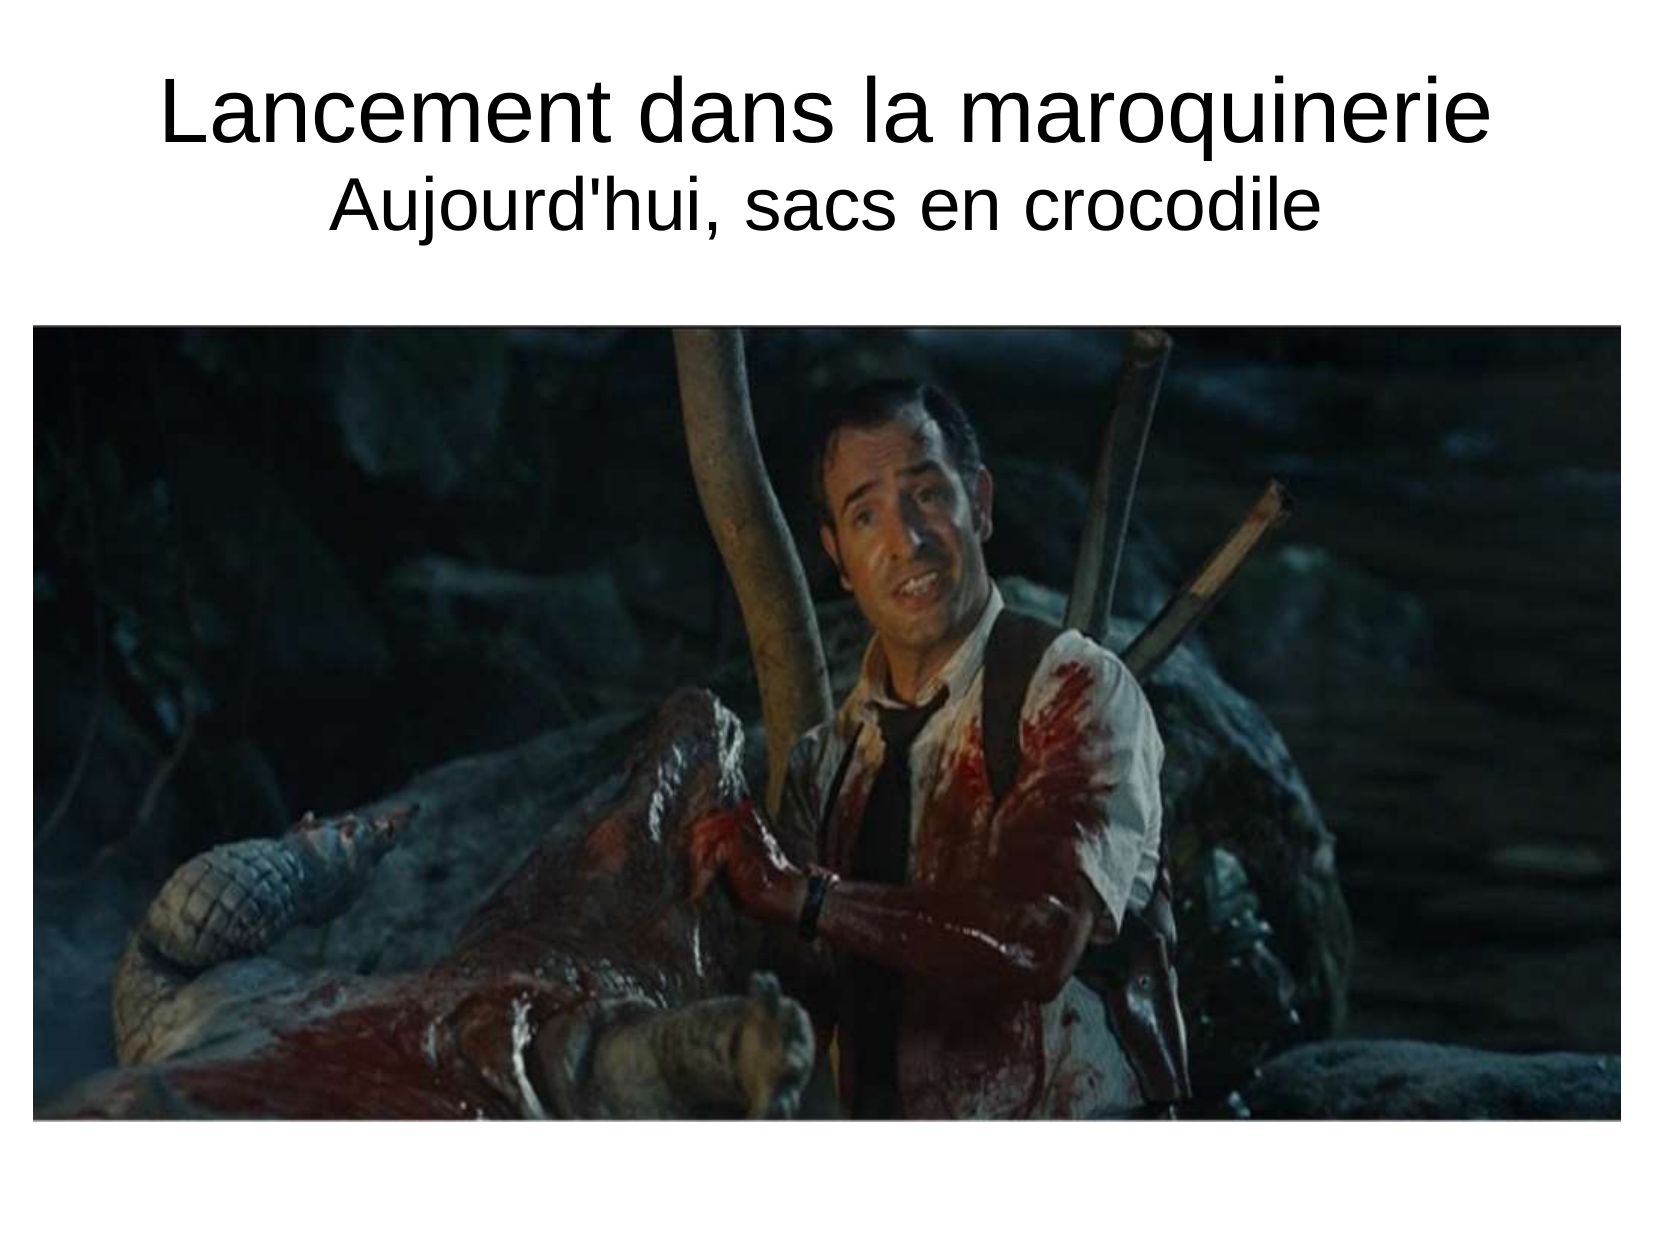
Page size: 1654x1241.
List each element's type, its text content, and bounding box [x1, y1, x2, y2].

title Lancement dans la maroquinerie Aujourd'hui, sacs en crocodile [82, 49, 1571, 257]
picture [33, 325, 1621, 1123]
